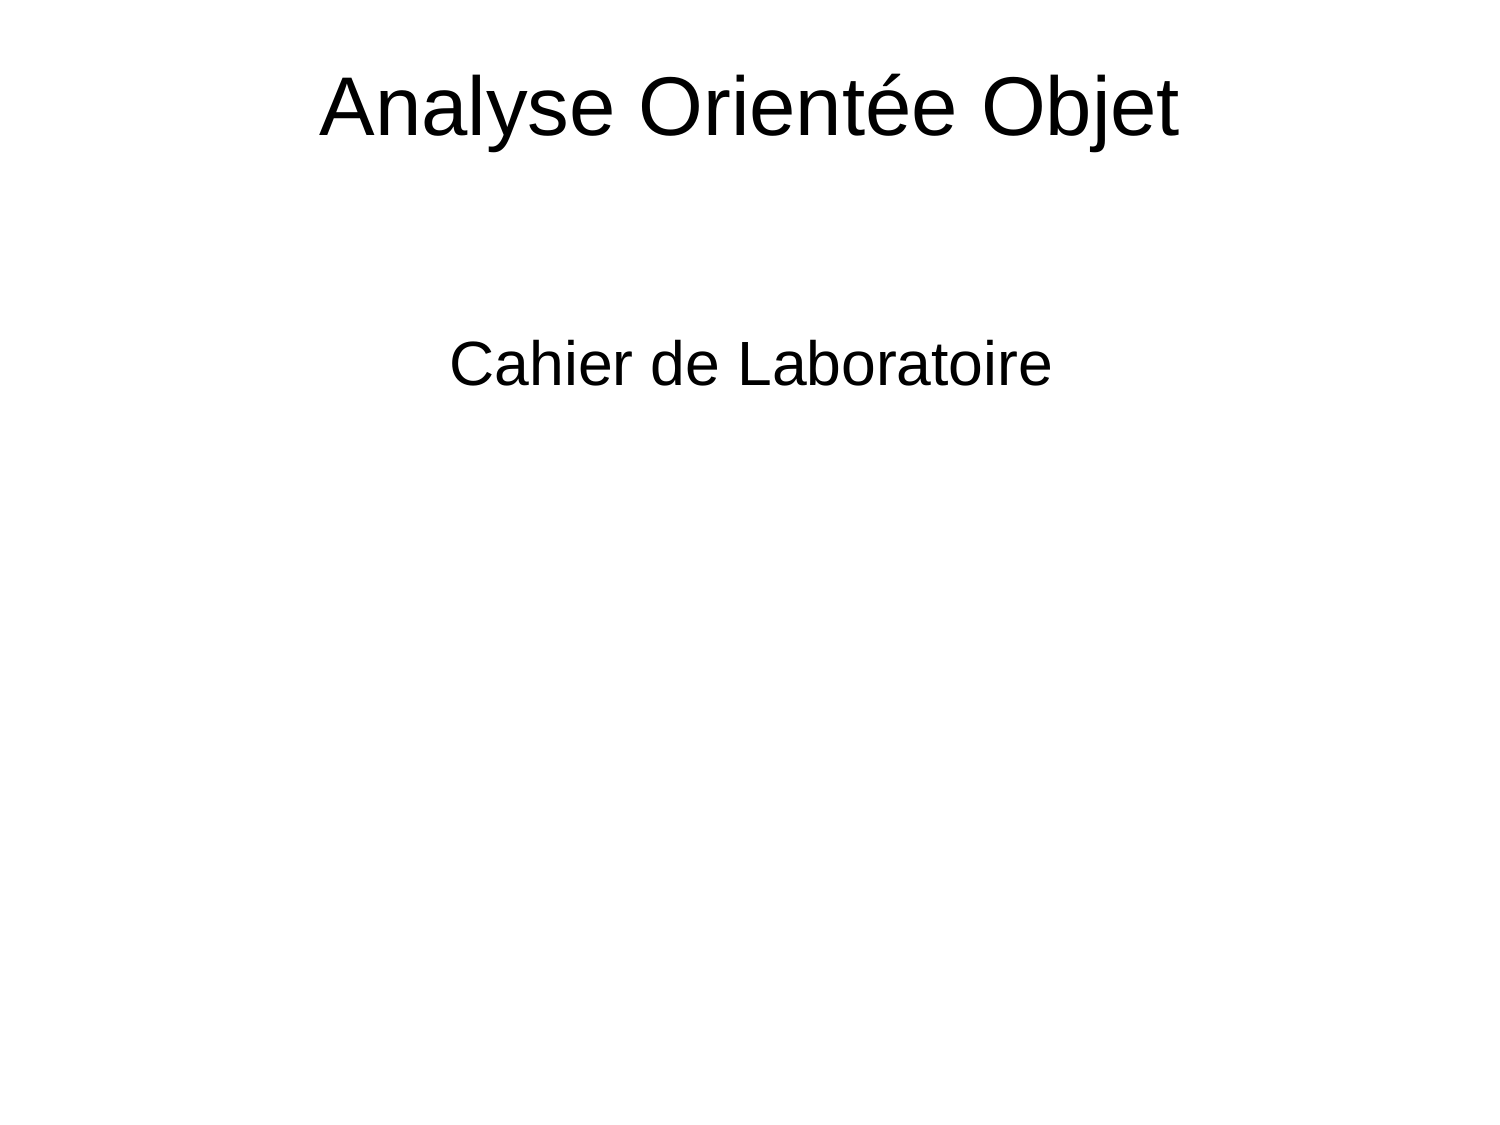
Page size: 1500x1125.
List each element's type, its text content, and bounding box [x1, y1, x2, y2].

title Analyse Orientée Objet [75, 45, 1425, 233]
text_box Cahier de Laboratoire [76, 267, 1427, 455]
